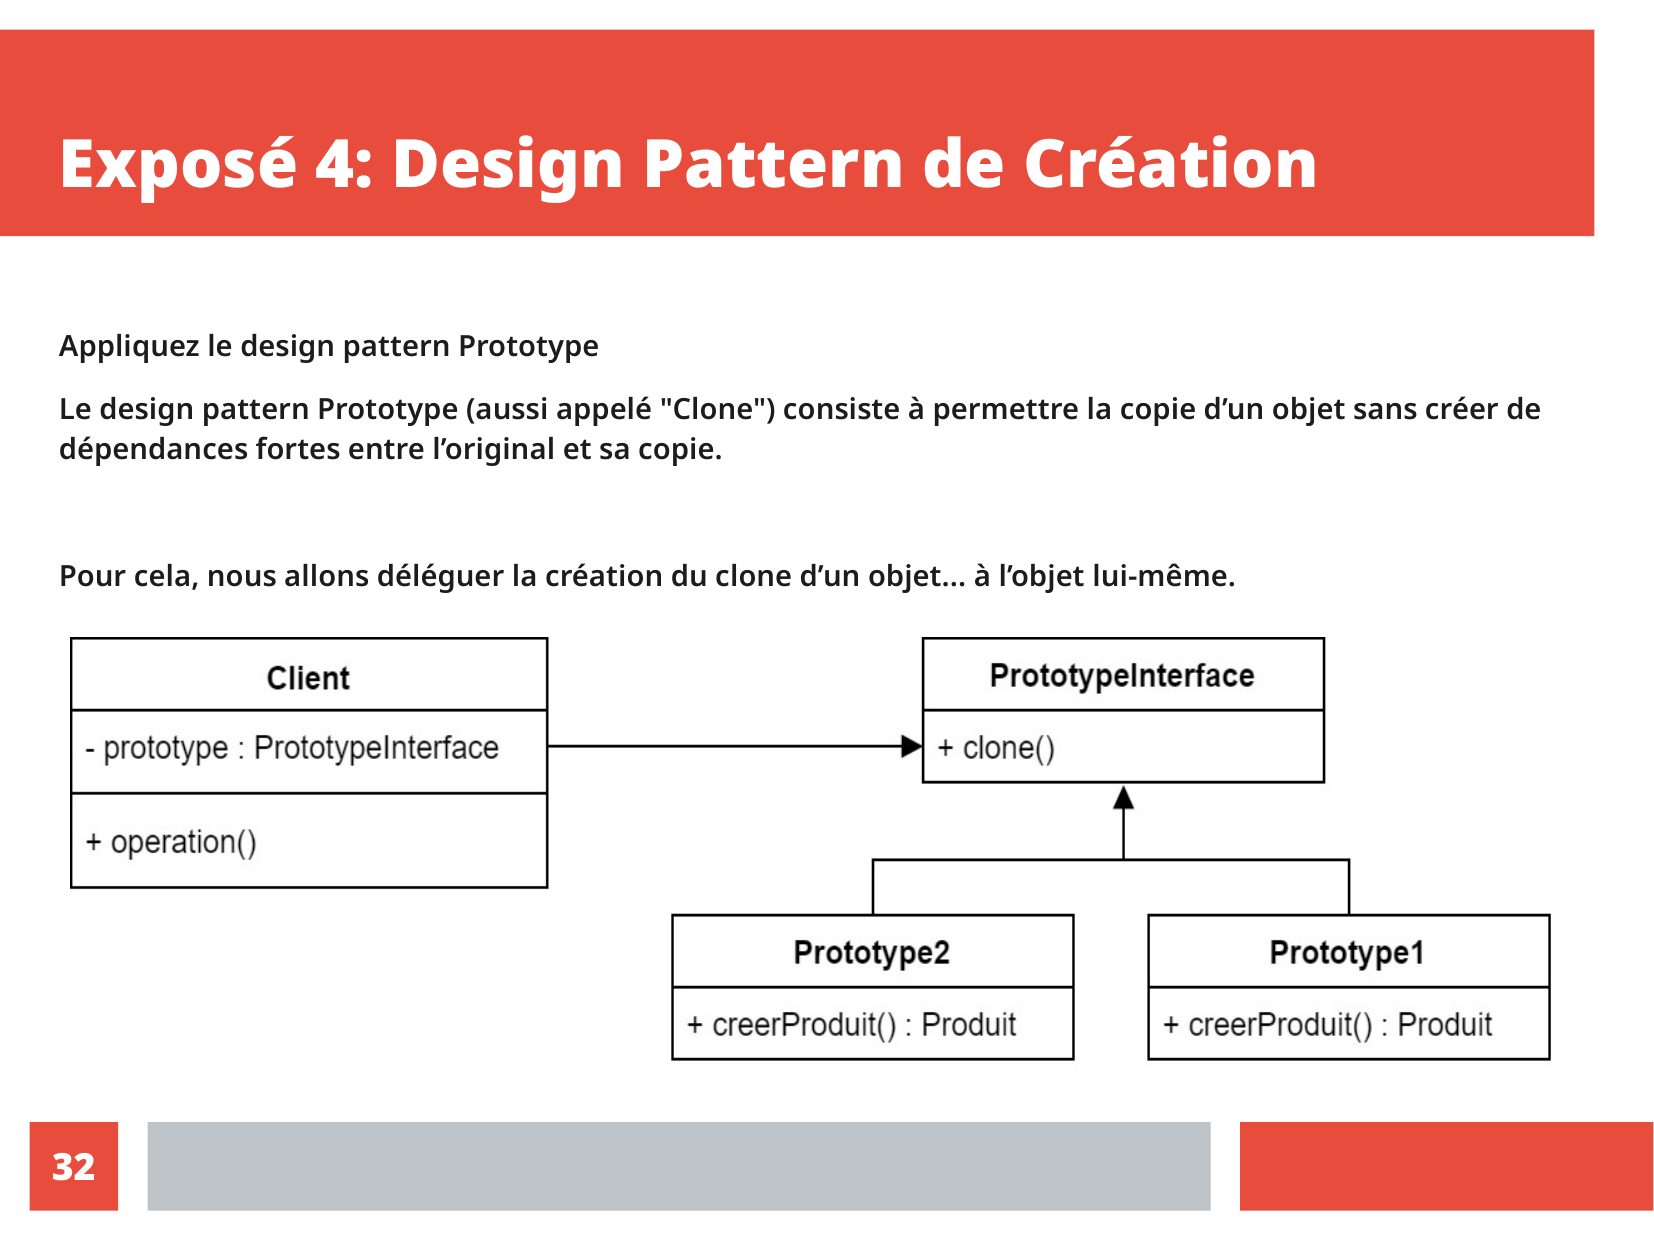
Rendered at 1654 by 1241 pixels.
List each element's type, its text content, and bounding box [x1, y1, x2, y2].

picture [70, 637, 1571, 1119]
title Exposé 4: Design Pattern de Création [59, 59, 1595, 207]
list Appliquez le design pattern Prototype Le design pattern Prototype (aussi appelé "Clone") consiste à permettre la copie d’un objet sans créer de dépendances fortes entre l’original et sa copie. Pour cela, nous allons déléguer la création du clone d’un objet... à l’objet lui-même. [59, 324, 1565, 1093]
